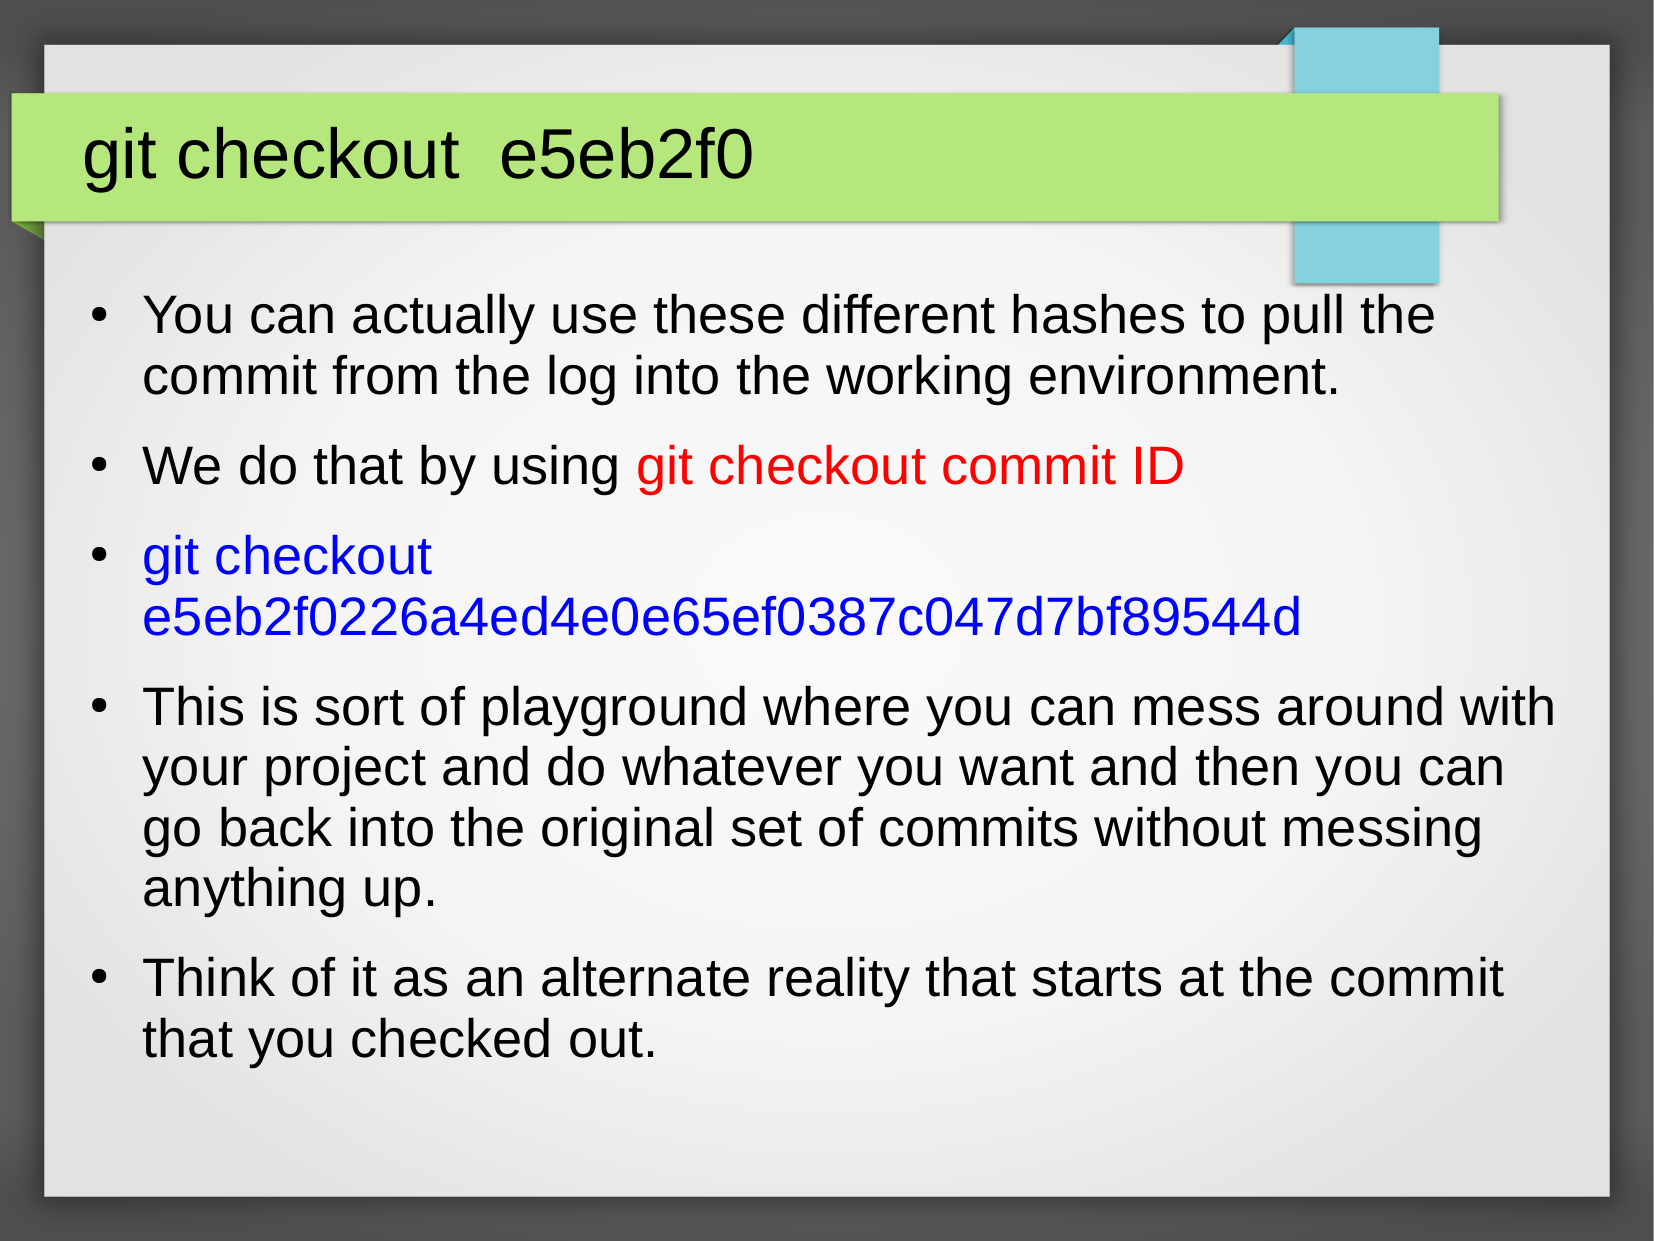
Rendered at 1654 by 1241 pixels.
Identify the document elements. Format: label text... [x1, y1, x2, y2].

picture [0, 0, 1654, 1241]
list You can actually use these different hashes to pull the commit from the log into the working environment. We do that by using git checkout commit ID git checkout e5eb2f0226a4ed4e0e65ef0387c047d7bf89544d This is sort of playground where you can mess around with your project and do whatever you want and then you can go back into the original set of commits without messing anything up. Think of it as an alternate reality that starts at the commit that you checked out. [71, 285, 1561, 1081]
title git checkout e5eb2f0 [82, 94, 1264, 213]
